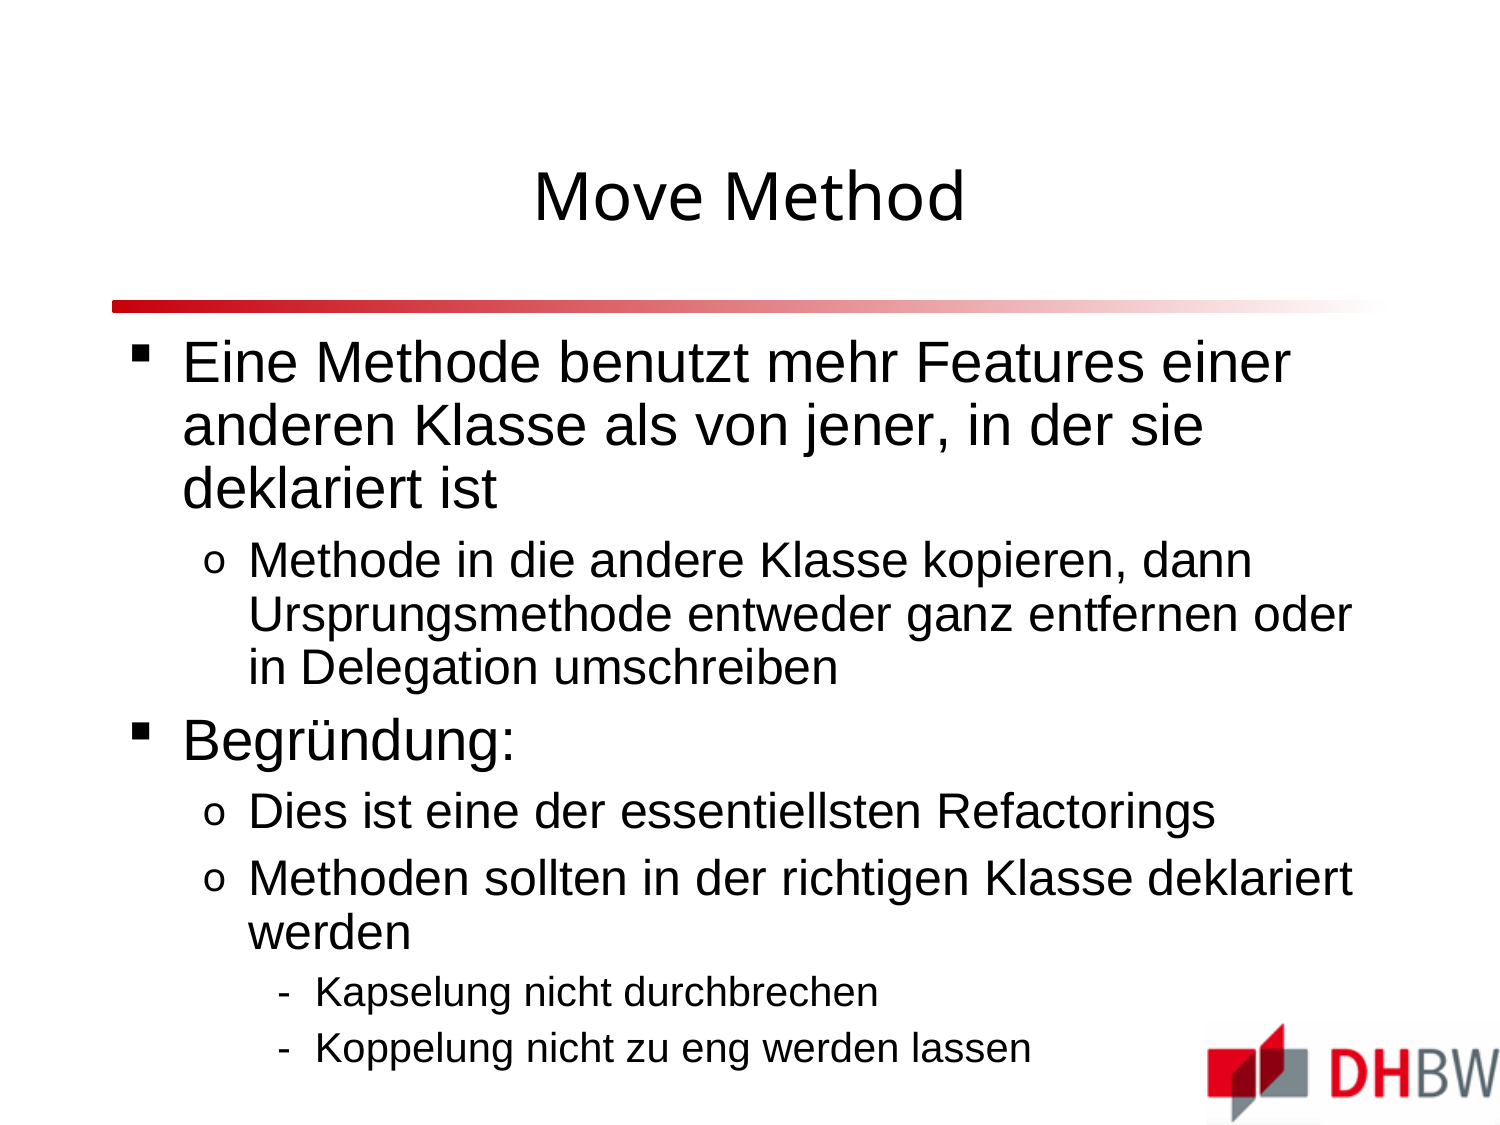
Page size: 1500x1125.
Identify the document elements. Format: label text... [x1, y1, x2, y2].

list Eine Methode benutzt mehr Features einer anderen Klasse als von jener, in der sie deklariert ist Methode in die andere Klasse kopieren, dann Ursprungsmethode entweder ganz entfernen oder in Delegation umschreiben Begründung: Dies ist eine der essentiellsten Refactorings Methoden sollten in der richtigen Klasse deklariert werden Kapselung nicht durchbrechen Koppelung nicht zu eng werden lassen [112, 324, 1388, 1079]
picture [1206, 1021, 1500, 1125]
title Move Method [112, 99, 1388, 288]
